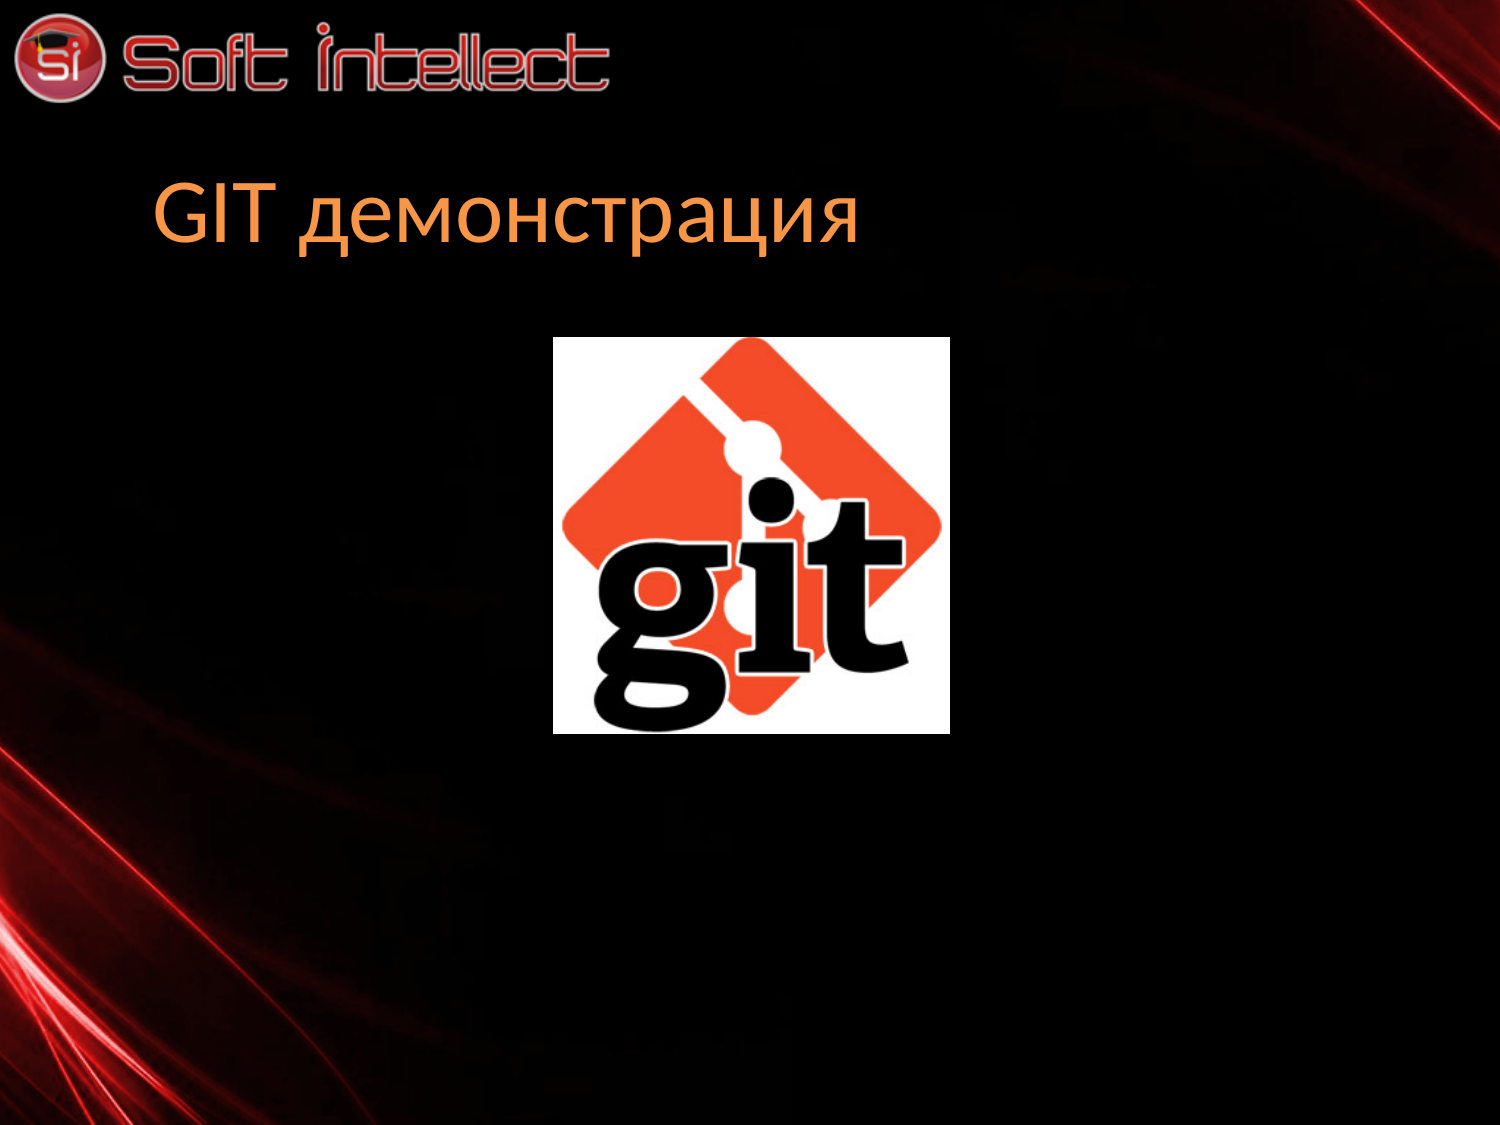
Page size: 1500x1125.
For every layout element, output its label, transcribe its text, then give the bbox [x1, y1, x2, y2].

picture [0, 0, 1500, 1125]
text_box GIT демонстрация [137, 112, 1488, 300]
